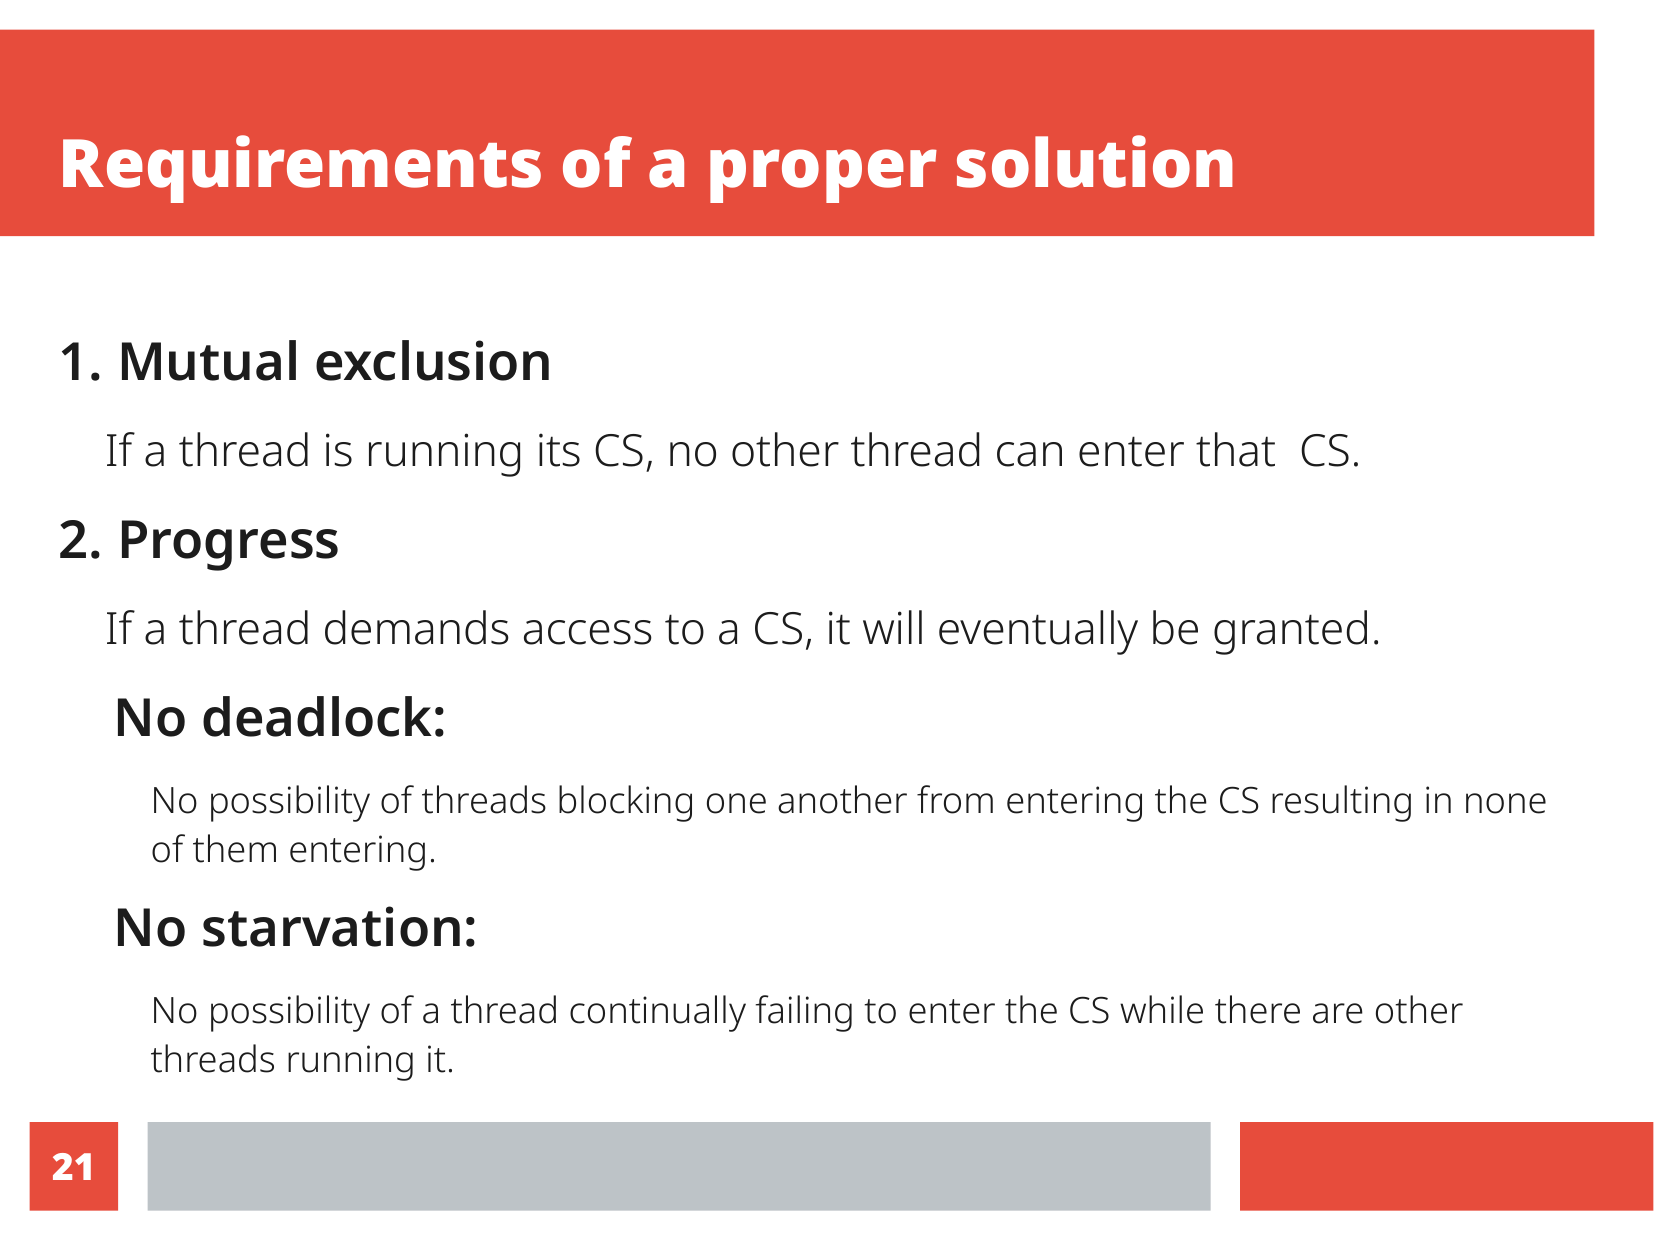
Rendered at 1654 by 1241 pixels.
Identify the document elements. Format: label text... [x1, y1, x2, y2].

list 1. Mutual exclusion If a thread is running its CS, no other thread can enter that CS. 2. Progress If a thread demands access to a CS, it will eventually be granted. No deadlock: No possibility of threads blocking one another from entering the CS resulting in none of them entering. No starvation: No possibility of a thread continually failing to enter the CS while there are other threads running it. [59, 324, 1565, 1093]
title Requirements of a proper solution [59, 59, 1595, 207]
